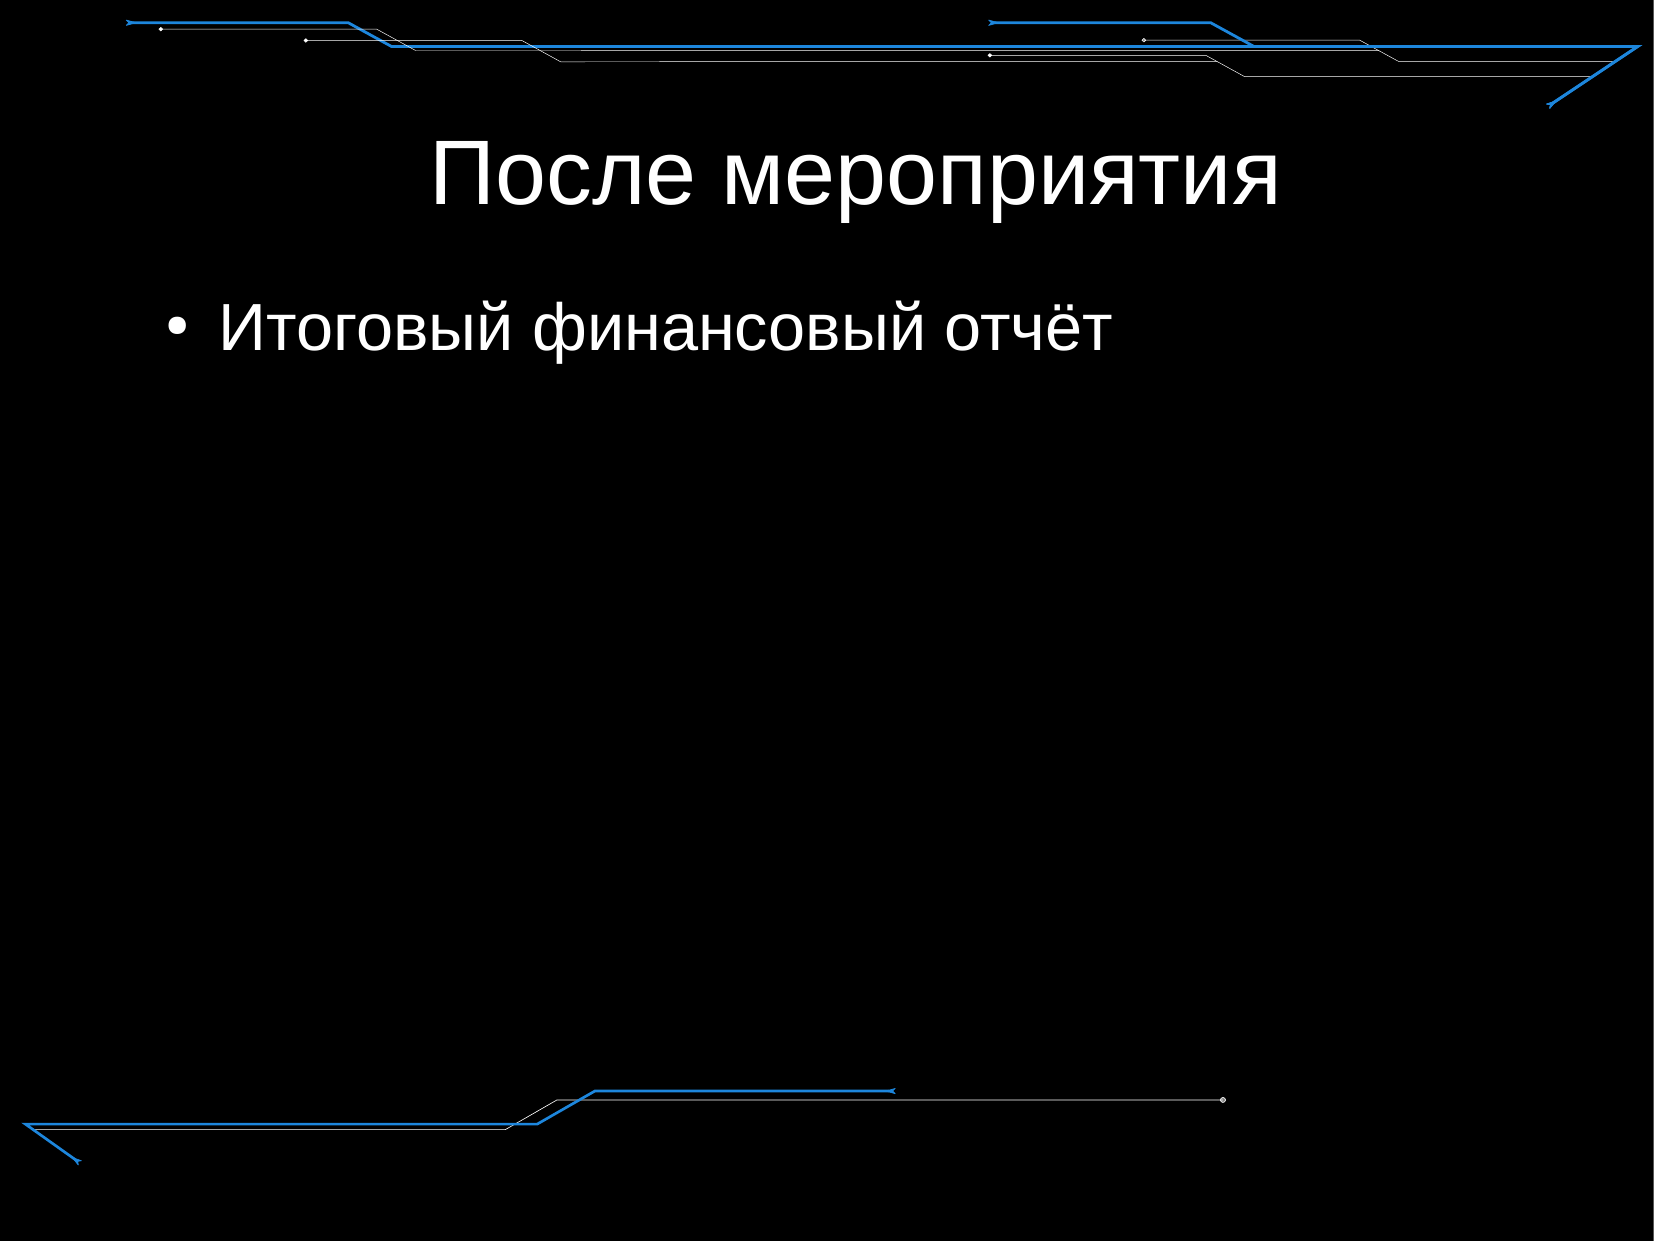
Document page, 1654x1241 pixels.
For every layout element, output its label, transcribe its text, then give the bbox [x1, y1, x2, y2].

list Итоговый финансовый отчёт [147, 289, 1565, 1010]
title После мероприятия [147, 84, 1565, 262]
